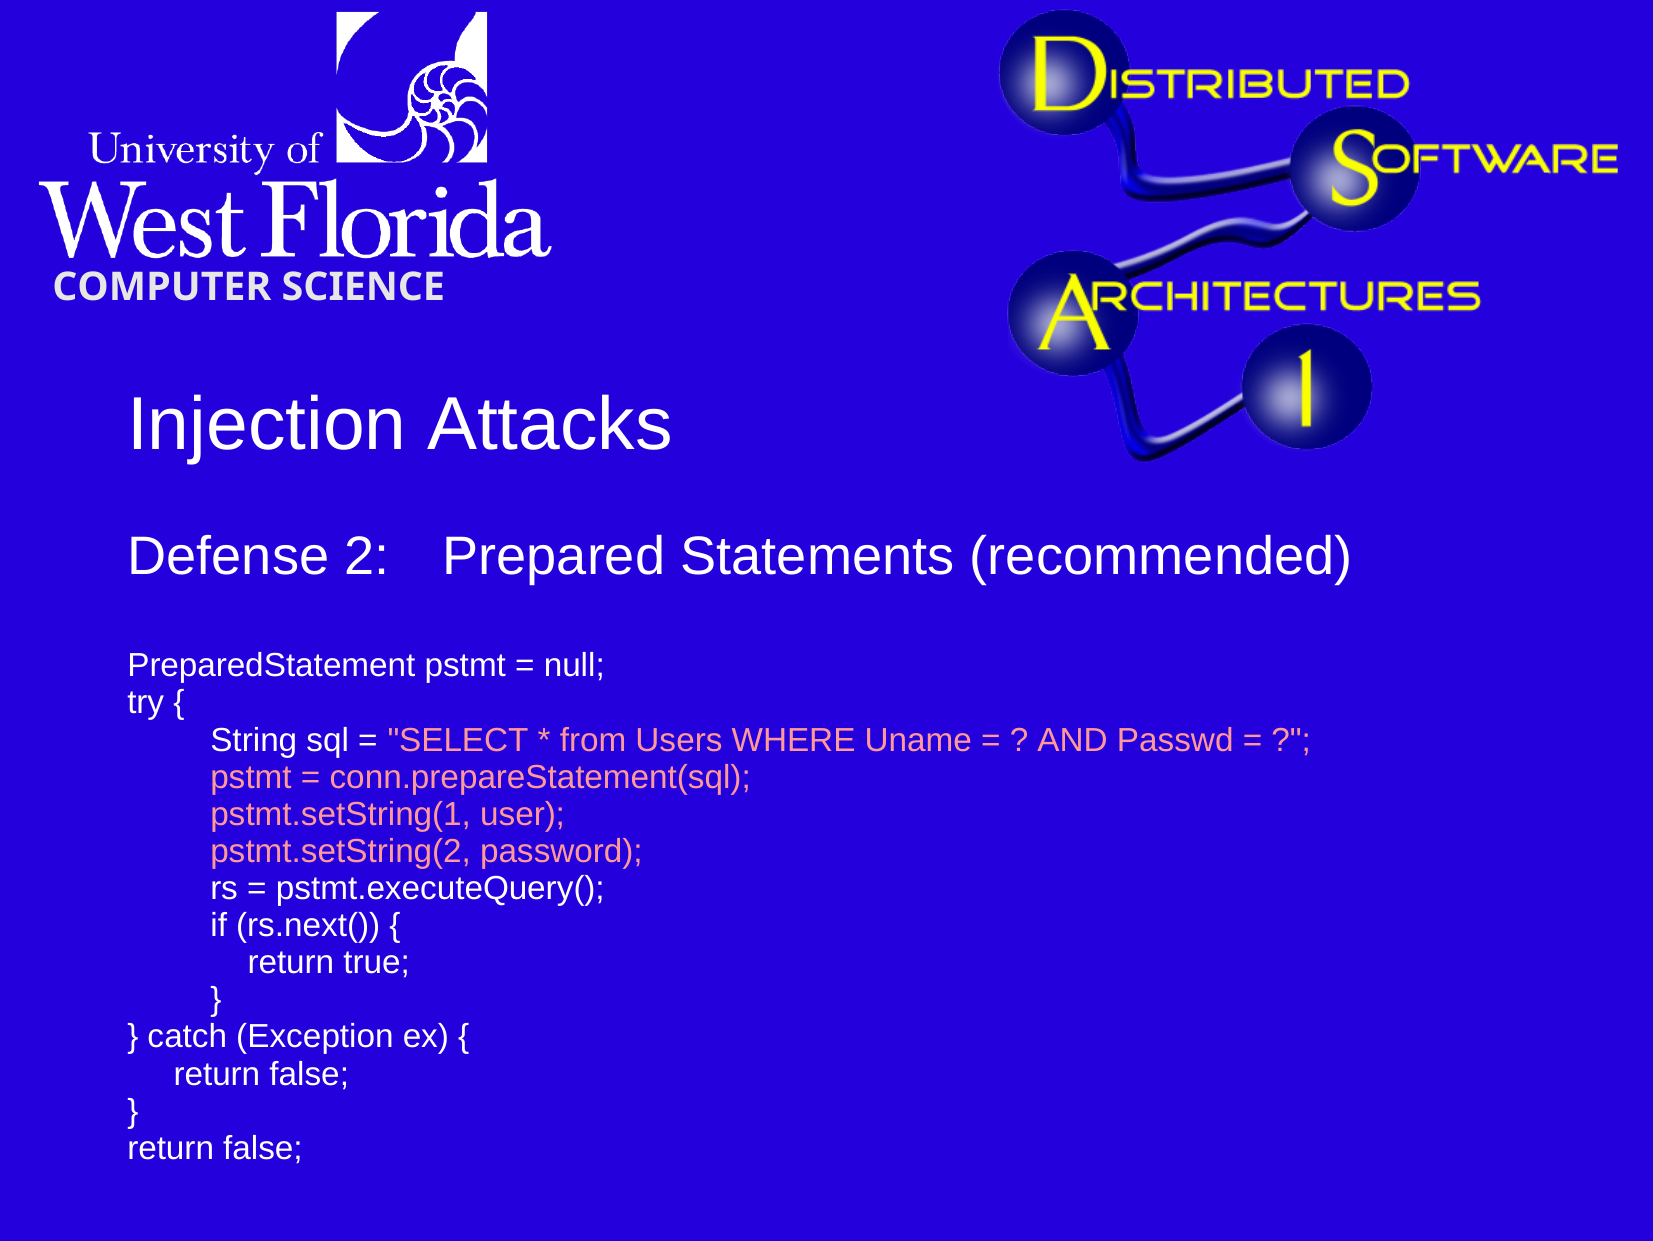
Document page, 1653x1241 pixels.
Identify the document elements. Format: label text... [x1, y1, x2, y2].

text_box Injection Attacks Defense 2: Prepared Statements (recommended) PreparedStatement pstmt = null; try { String sql = "SELECT * from Users WHERE Uname = ? AND Passwd = ?"; pstmt = conn.prepareStatement(sql); pstmt.setString(1, user); pstmt.setString(2, password); rs = pstmt.executeQuery(); if (rs.next()) { return true; } } catch (Exception ex) { return false; } return false; [112, 375, 1426, 726]
picture [910, 0, 1653, 506]
picture [37, 0, 559, 262]
text_box COMPUTER SCIENCE [37, 262, 563, 316]
